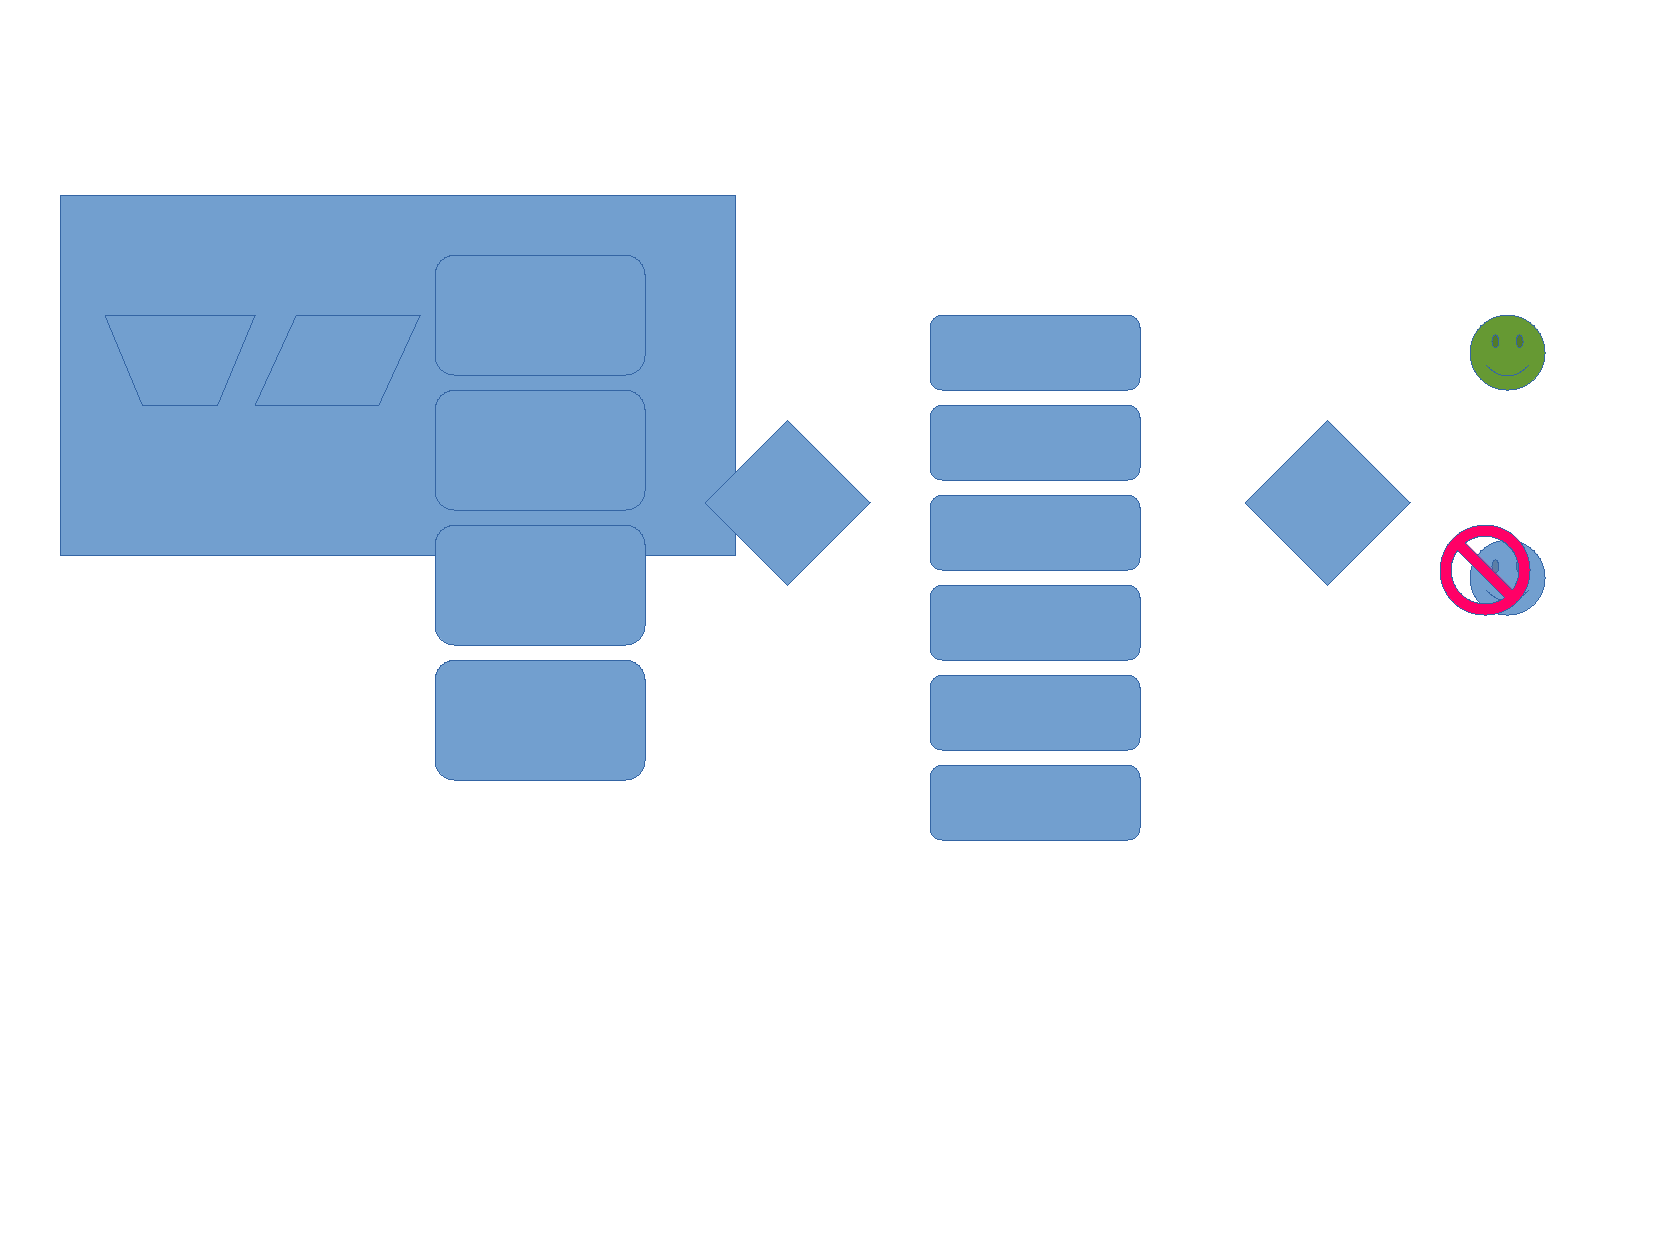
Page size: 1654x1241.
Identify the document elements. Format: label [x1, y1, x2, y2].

text_box [930, 585, 1141, 661]
text_box [930, 405, 1141, 481]
text_box [930, 315, 1141, 391]
text_box [930, 495, 1141, 571]
text_box [930, 675, 1141, 751]
text_box [1245, 420, 1411, 586]
text_box [1440, 525, 1546, 616]
text_box [435, 660, 646, 781]
text_box [930, 765, 1141, 841]
text_box [1470, 315, 1546, 391]
text_box [60, 195, 871, 646]
